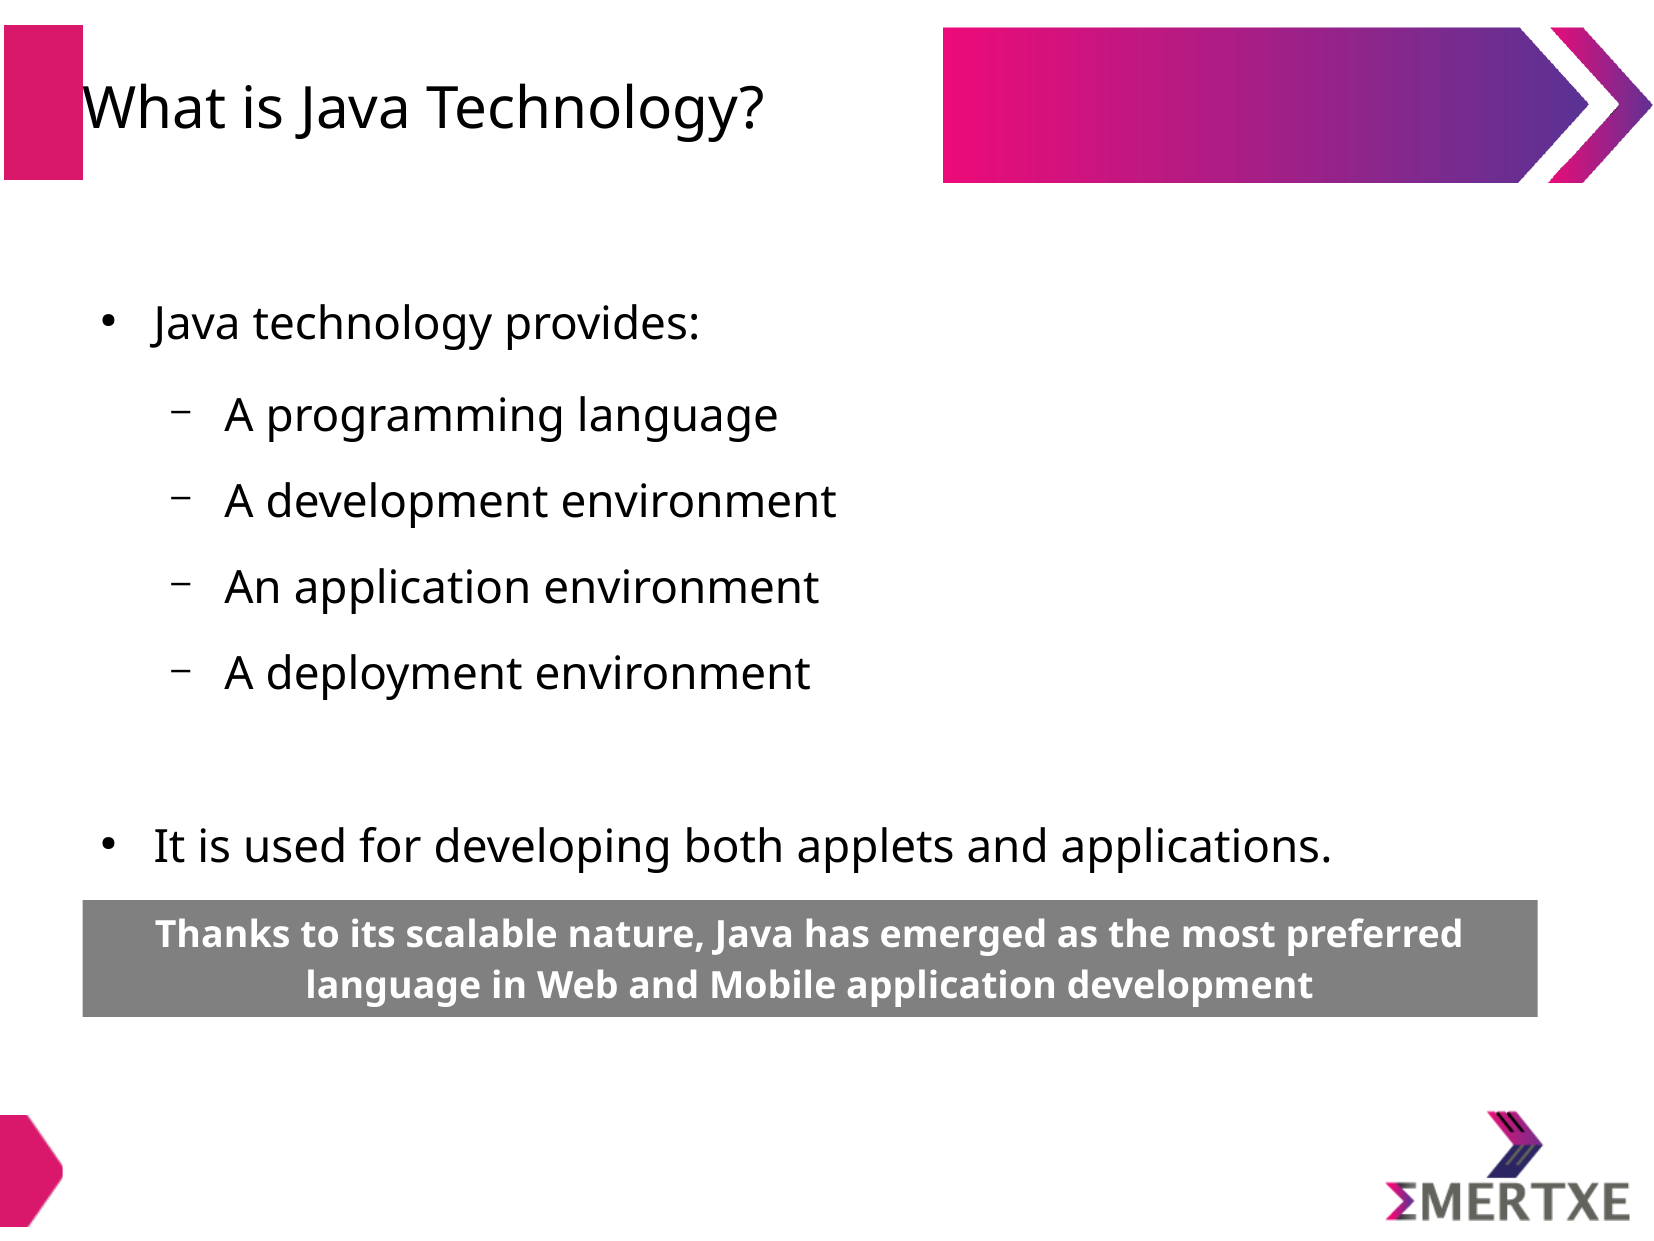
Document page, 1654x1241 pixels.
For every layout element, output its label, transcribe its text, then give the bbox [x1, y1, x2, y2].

picture [1385, 1107, 1631, 1221]
title What is Java Technology? [82, 2, 1571, 210]
text_box Thanks to its scalable nature, Java has emerged as the most preferred language in Web and Mobile application development [82, 900, 1538, 1004]
picture [1571, 27, 1653, 183]
list Java technology provides: A programming language A development environment An application environment A deployment environment It is used for developing both applets and applications. [82, 290, 1571, 1010]
